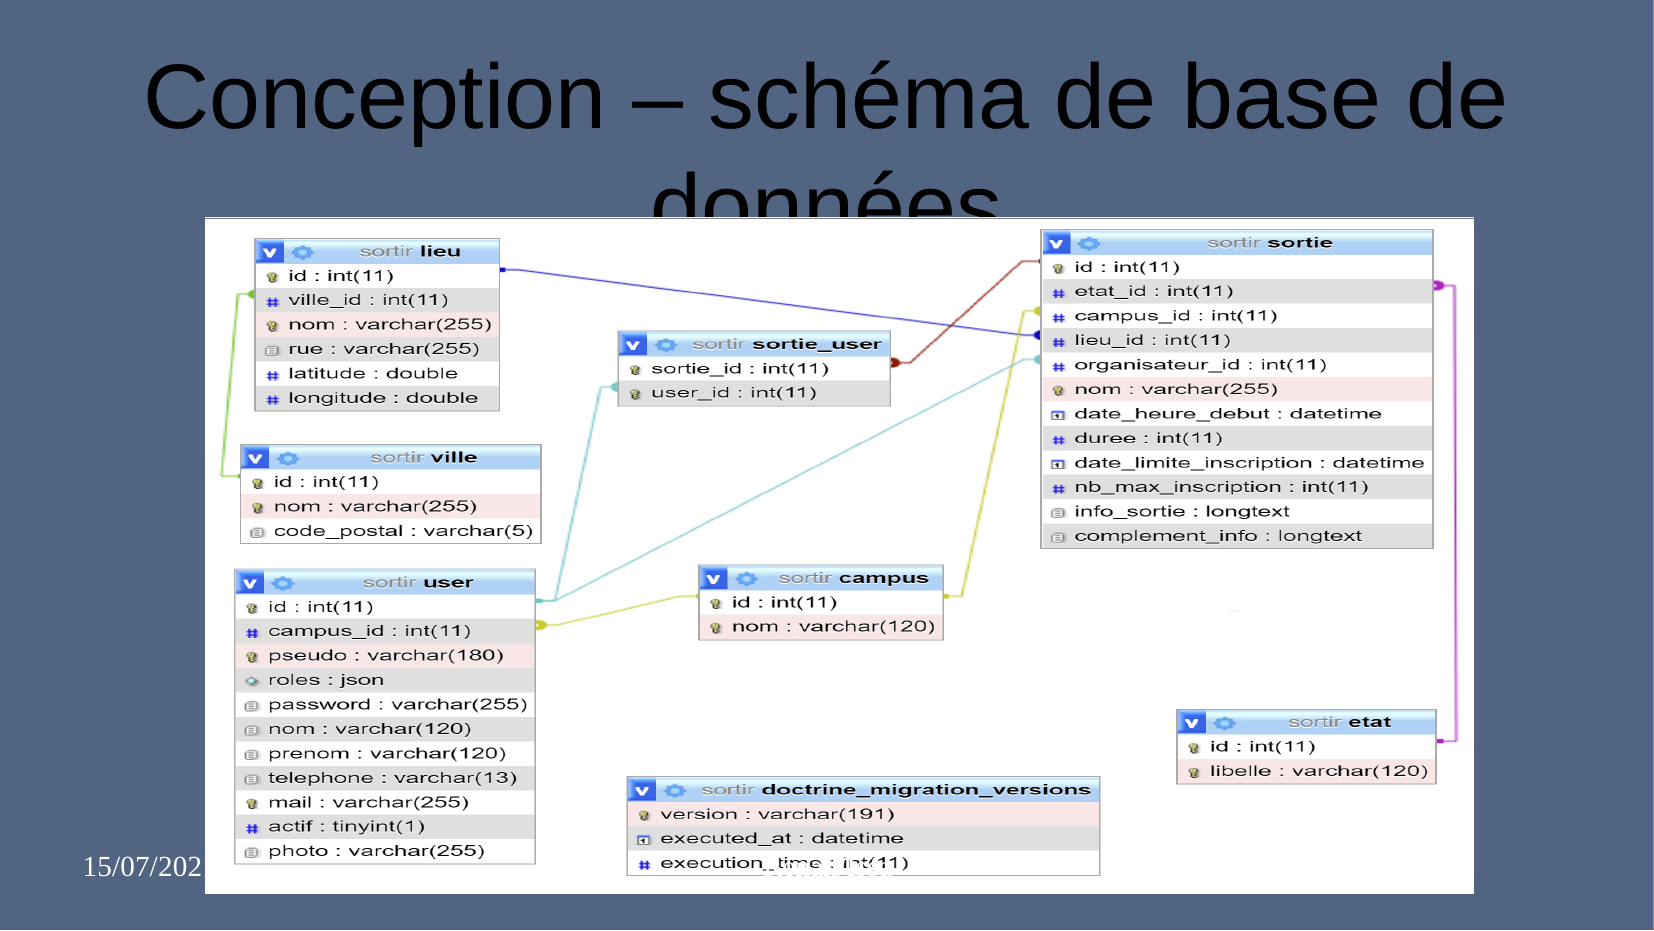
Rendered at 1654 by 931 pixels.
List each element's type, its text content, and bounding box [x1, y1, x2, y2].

text_box Renan/Issa [565, 847, 1090, 912]
text_box 15/07/2021 [82, 847, 468, 912]
text_box [1185, 847, 1571, 912]
picture [205, 217, 1474, 894]
title Conception – schéma de base de données [82, 37, 1571, 193]
